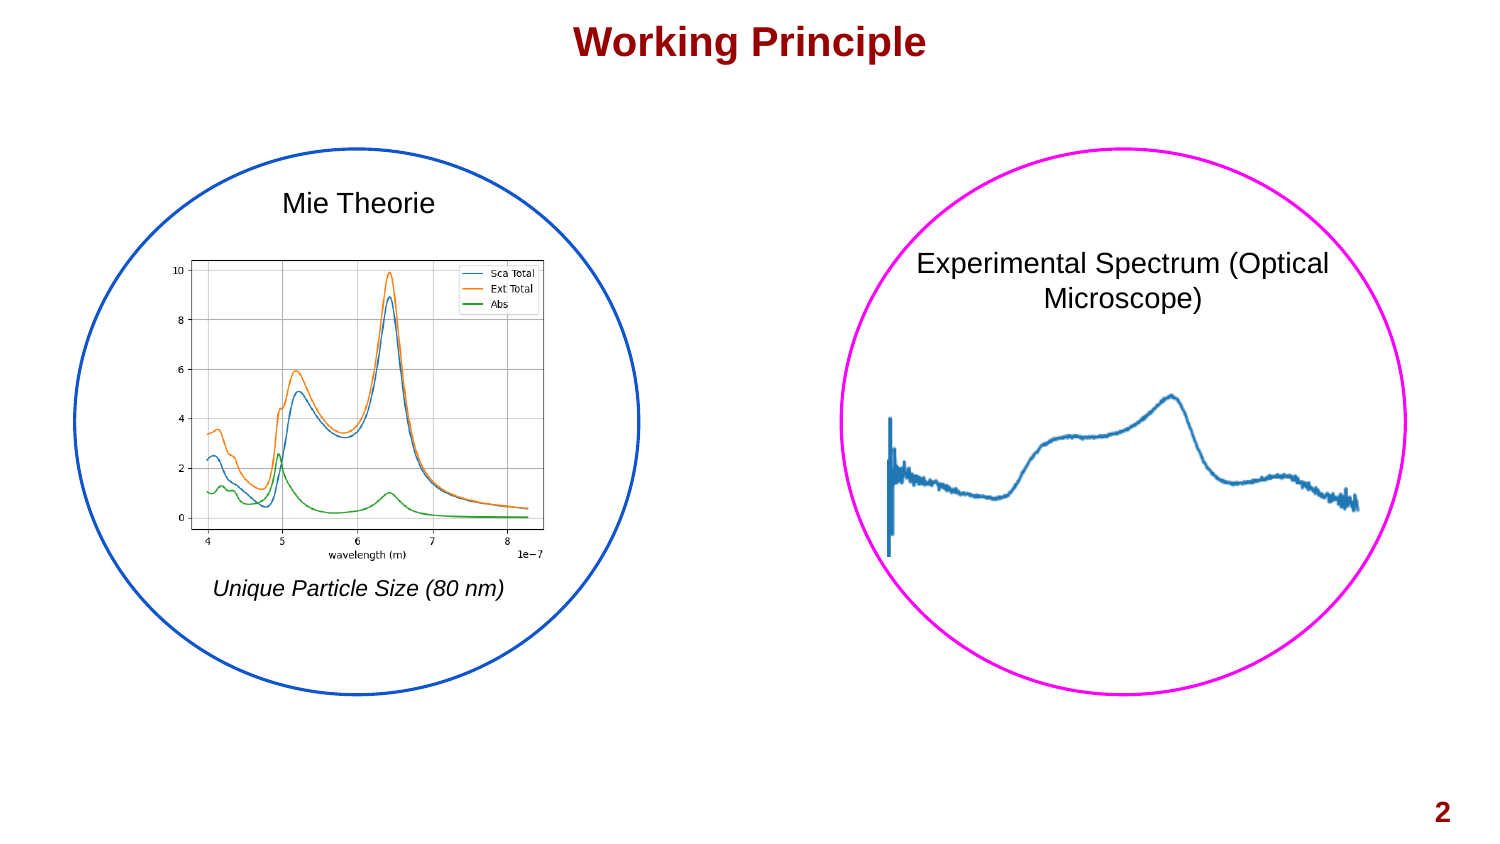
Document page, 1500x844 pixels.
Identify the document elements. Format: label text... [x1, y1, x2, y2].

text_box Mie Theorie [151, 169, 566, 235]
text_box Experimental Spectrum (Optical Microscope) [850, 229, 1397, 330]
text_box 2 [1419, 778, 1500, 844]
text_box Working Principle [506, 0, 994, 81]
picture [887, 352, 1360, 557]
picture [169, 257, 548, 559]
text_box Unique Particle Size (80 nm) [103, 559, 614, 617]
